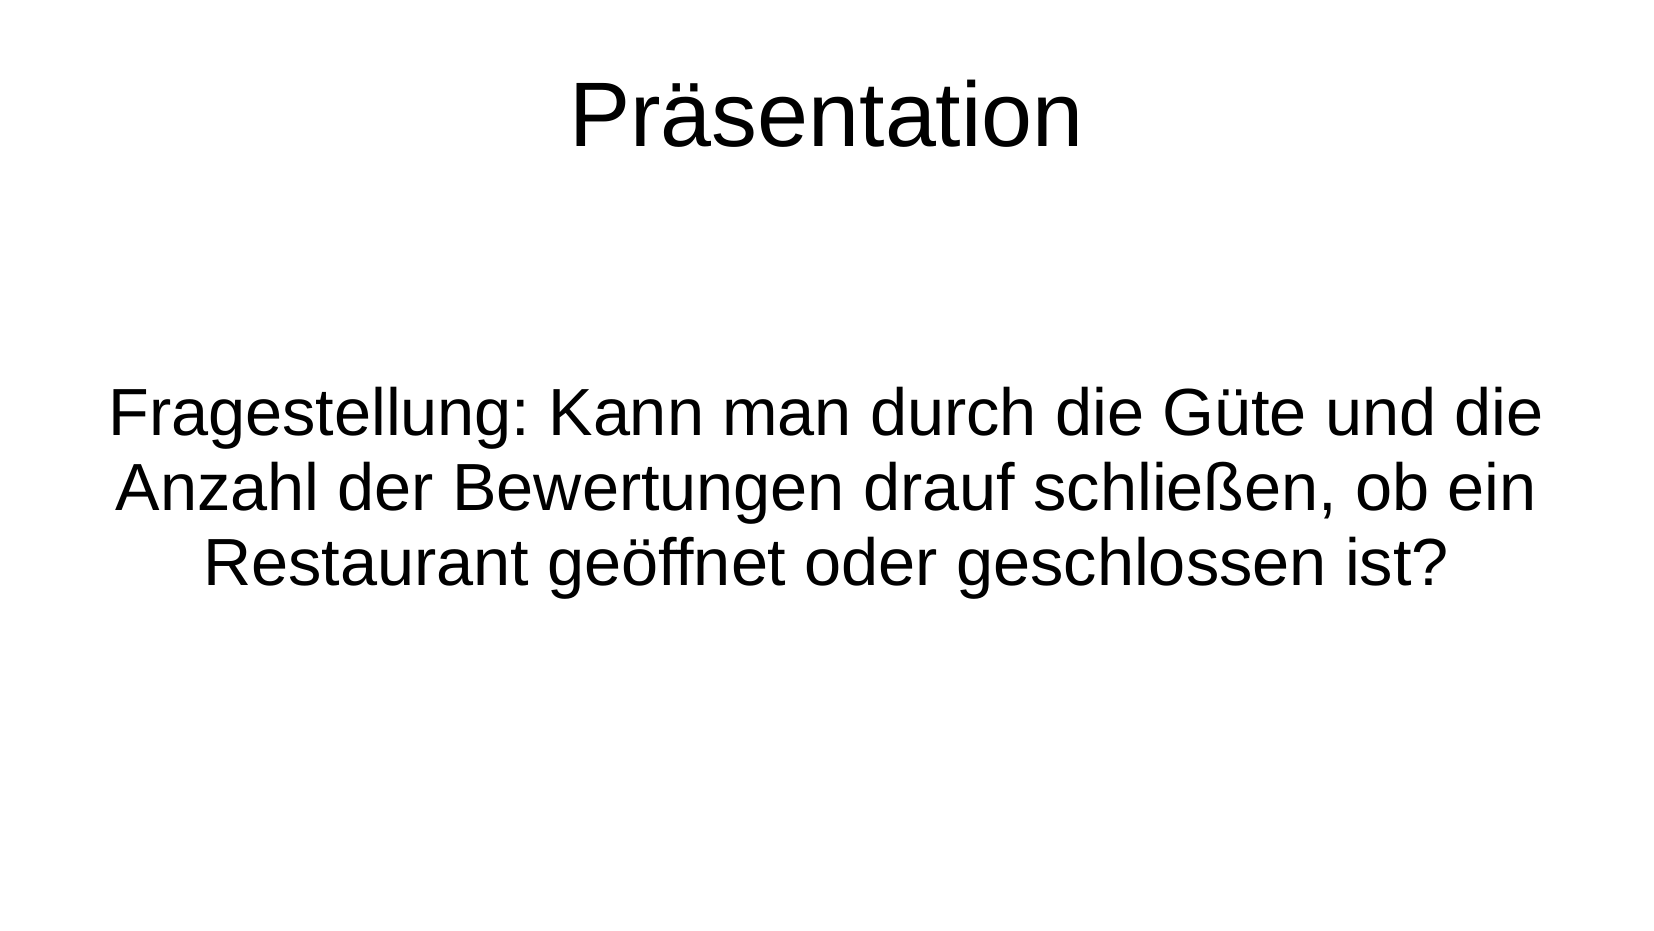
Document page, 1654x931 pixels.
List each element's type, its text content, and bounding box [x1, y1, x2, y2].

title Präsentation [82, 37, 1571, 193]
subtitle Fragestellung: Kann man durch die Güte und die Anzahl der Bewertungen drauf schließen, ob ein Restaurant geöffnet oder geschlossen ist? [82, 217, 1571, 758]
